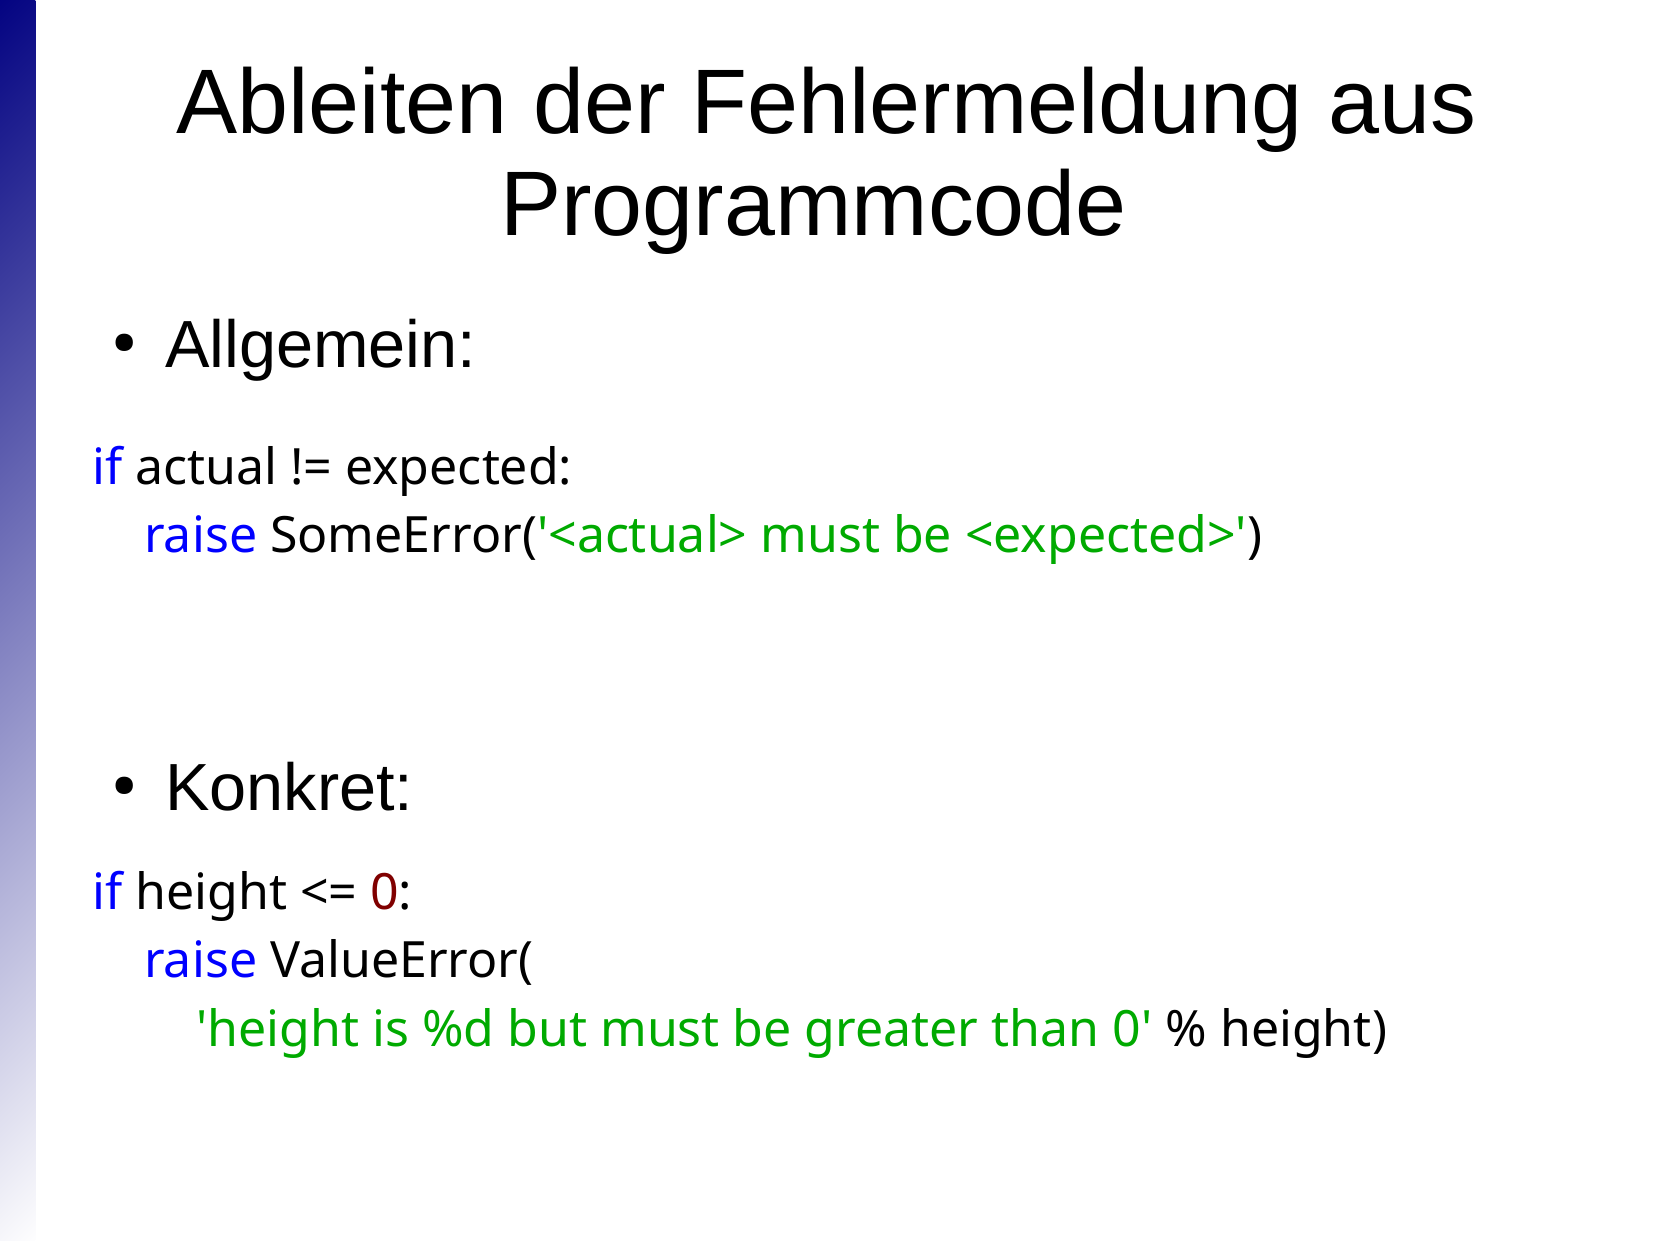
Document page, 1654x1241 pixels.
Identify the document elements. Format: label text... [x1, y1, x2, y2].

title Ableiten der Fehlermeldung aus Programmcode [82, 49, 1571, 257]
text_box if height <= 0: raise ValueError( 'height is %d but must be greater than 0' % height) [77, 848, 1583, 1039]
text_box if actual != expected: raise SomeError('<actual> must be <expected>') [77, 423, 1394, 673]
list Allgemein: [94, 307, 1583, 402]
list Konkret: [94, 750, 1583, 845]
